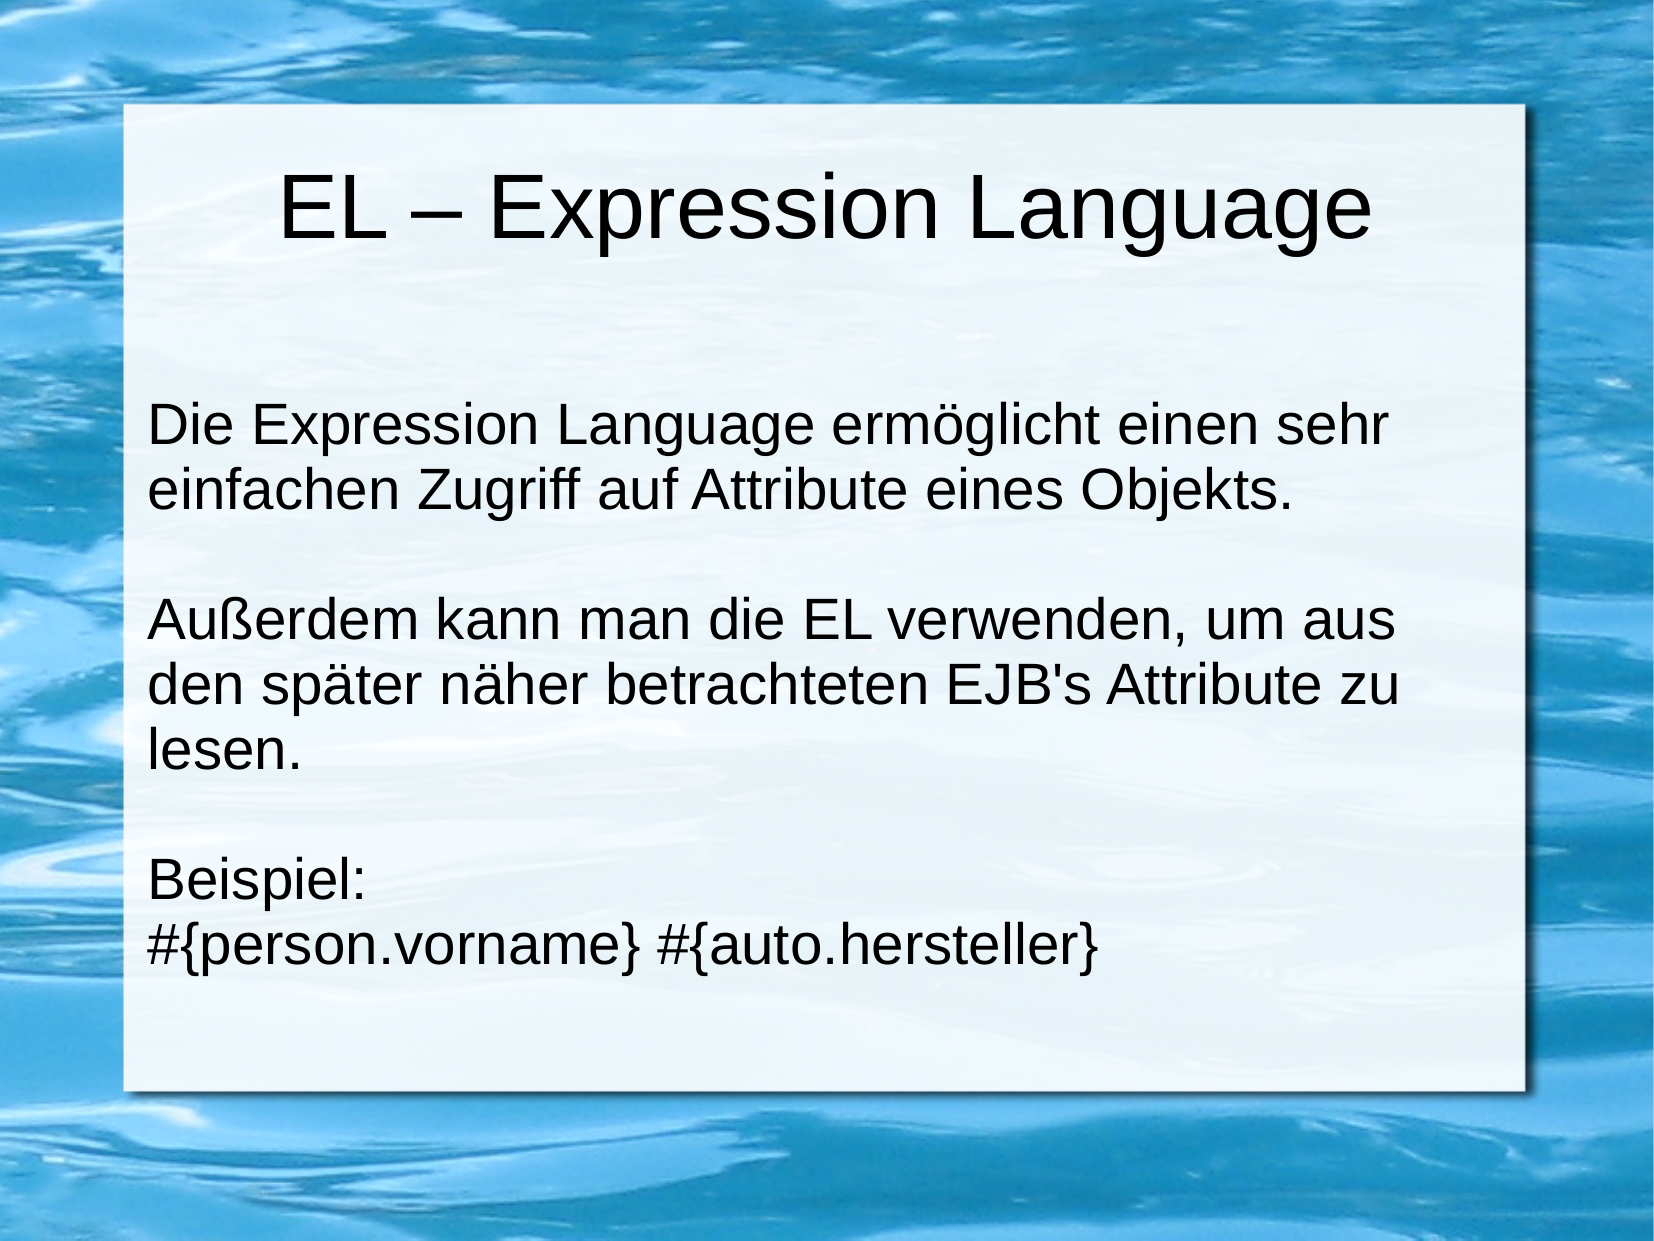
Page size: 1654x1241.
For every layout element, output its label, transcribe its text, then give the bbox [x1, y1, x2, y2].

title EL – Expression Language [147, 118, 1506, 296]
picture [0, 0, 1654, 1241]
subtitle Die Expression Language ermöglicht einen sehr einfachen Zugriff auf Attribute eines Objekts. Außerdem kann man die EL verwenden, um aus den später näher betrachteten EJB's Attribute zu lesen. Beispiel: #{person.vorname} #{auto.hersteller} [147, 324, 1506, 1045]
